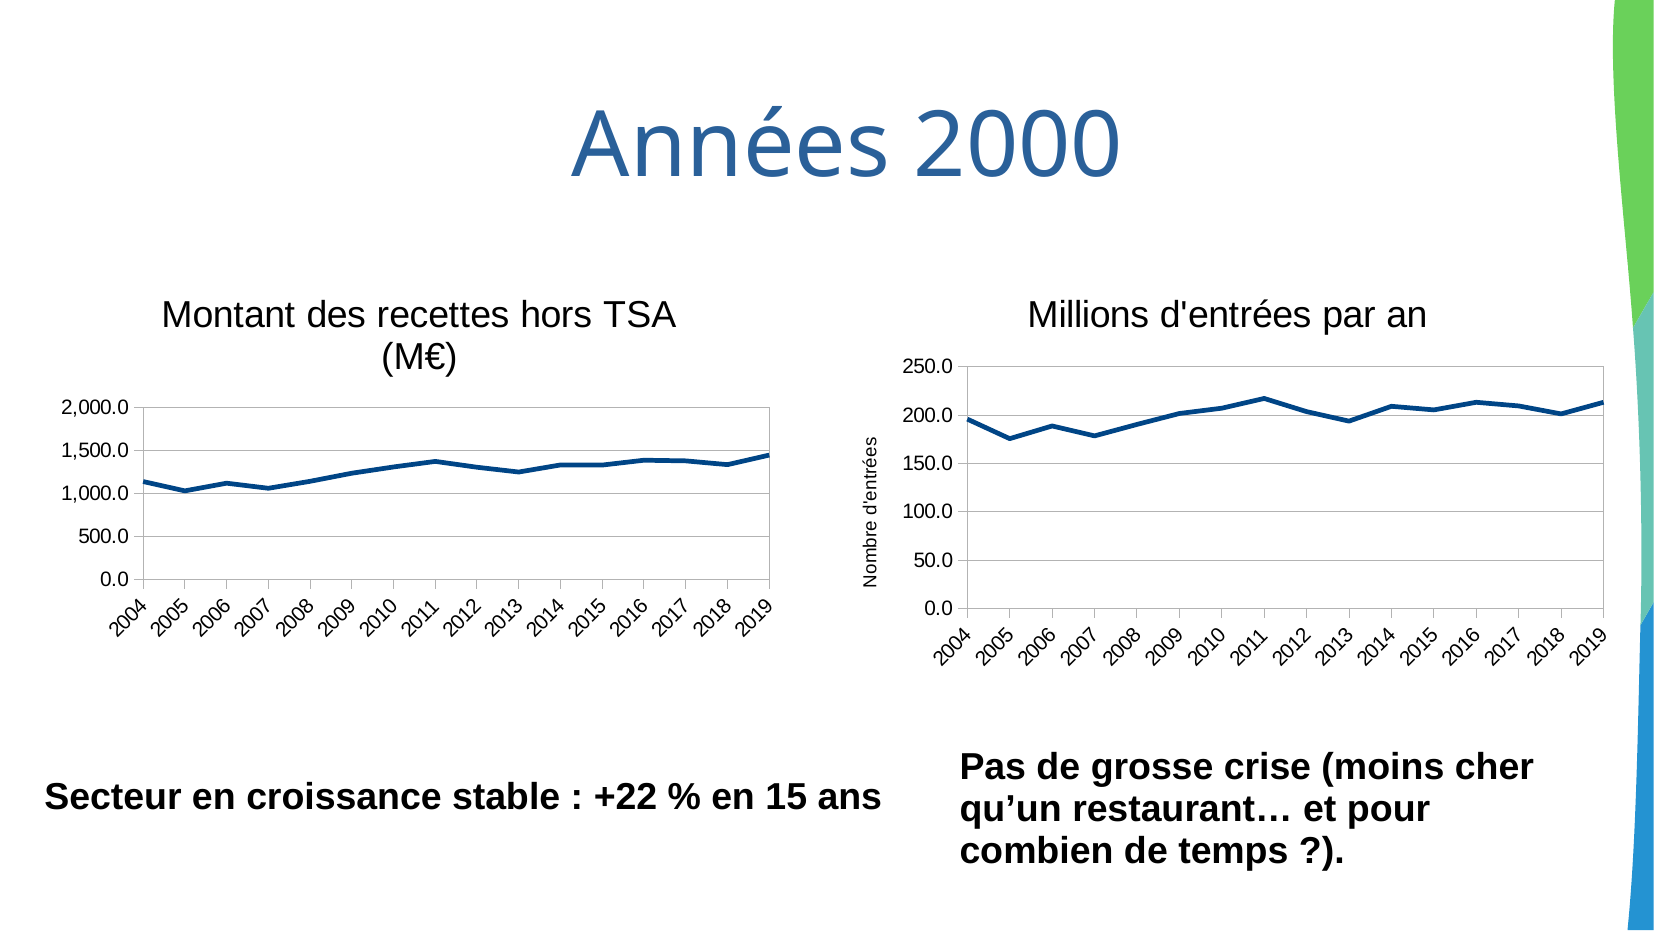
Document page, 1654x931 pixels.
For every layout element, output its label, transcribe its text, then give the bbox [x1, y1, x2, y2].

chart [826, 265, 1628, 680]
chart [46, 265, 793, 650]
title Années 2000 [29, 16, 1595, 266]
text_box Secteur en croissance stable : +22 % en 15 ans [29, 767, 916, 827]
text_box Pas de grosse crise (moins cher qu’un restaurant… et pour combien de temps ?). [944, 738, 1595, 879]
